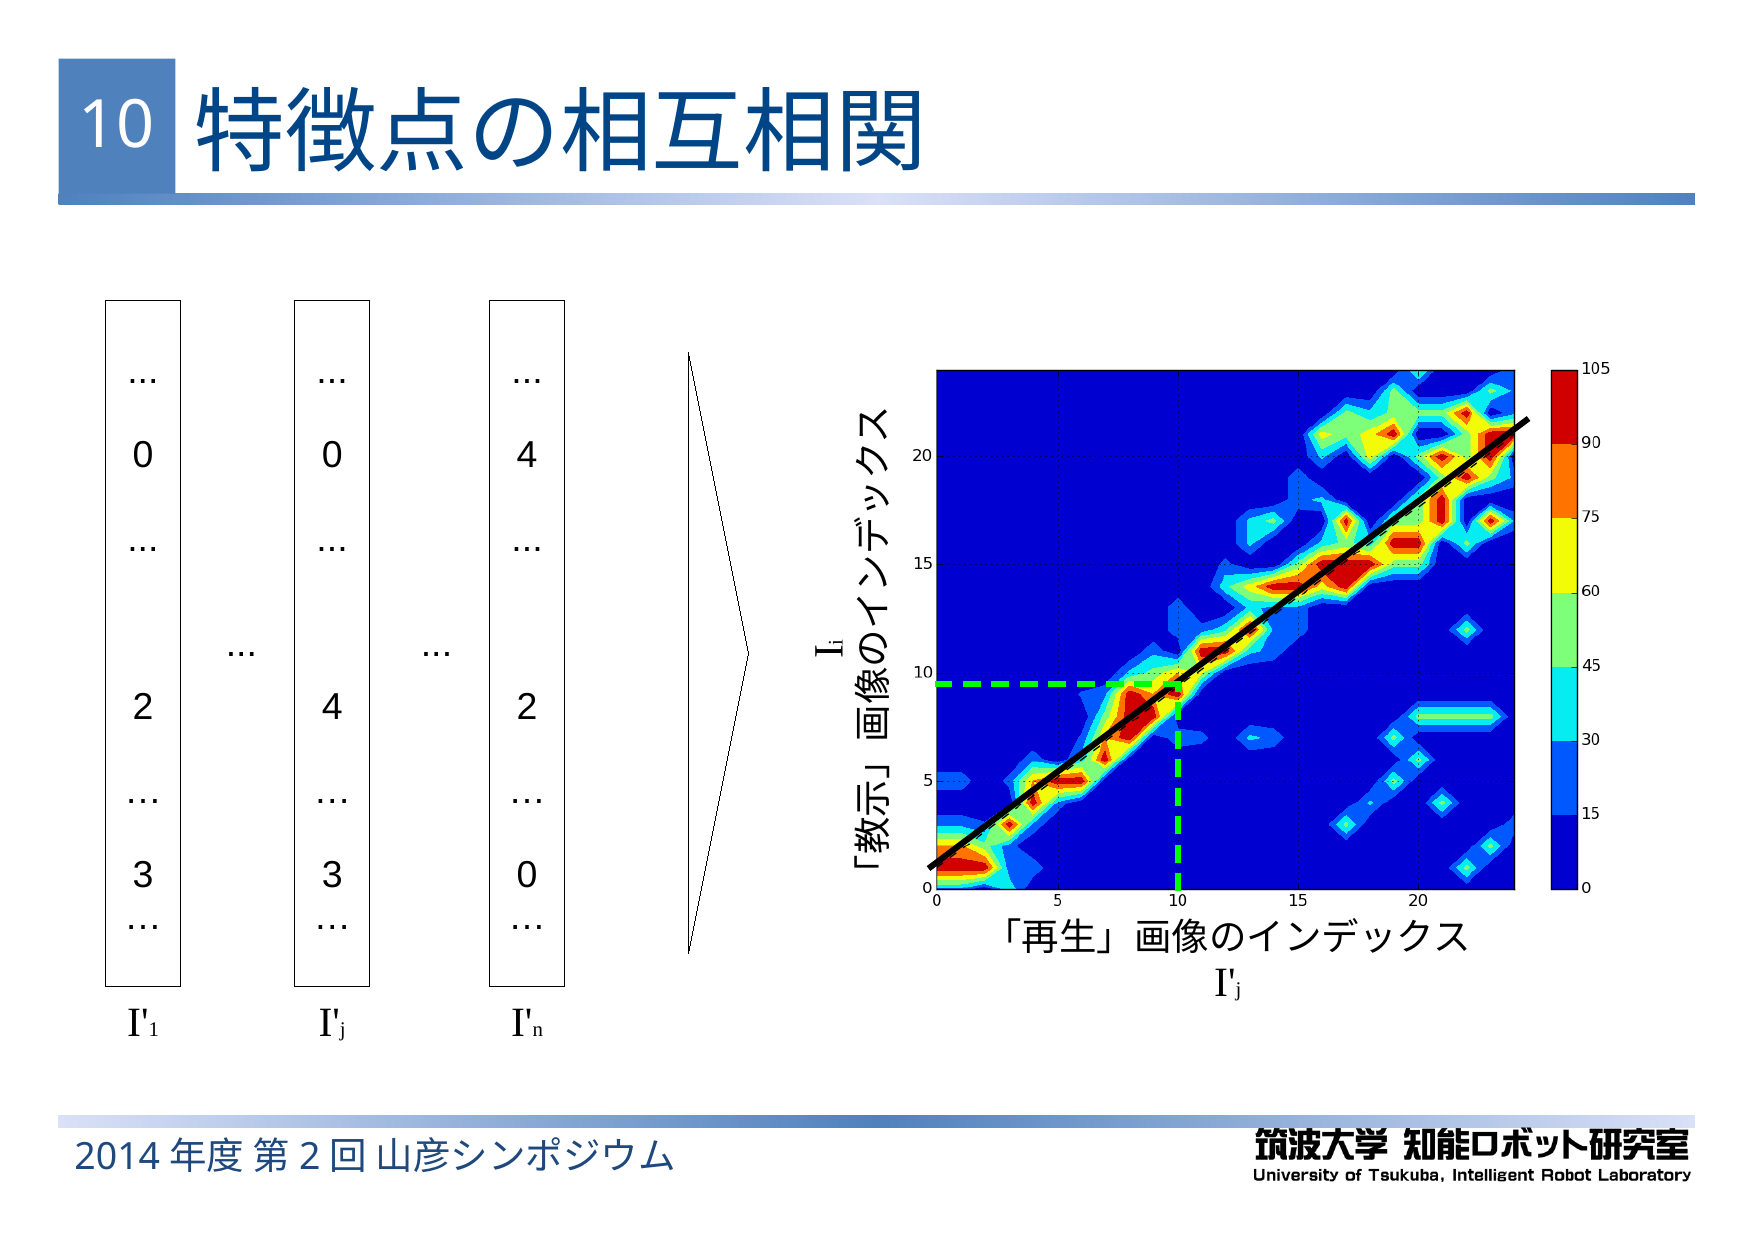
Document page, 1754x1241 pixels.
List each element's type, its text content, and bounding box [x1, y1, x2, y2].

text_box ... 4 ... 2 … 0 … [489, 300, 565, 987]
text_box I'j [303, 991, 361, 1054]
text_box ... 0 ... 4 … 3 … [294, 300, 370, 987]
picture [1252, 1127, 1691, 1182]
text_box ... [211, 614, 273, 672]
picture [895, 343, 1676, 929]
text_box I'n [496, 991, 558, 1054]
text_box 「再生」画像のインデックス I'j [969, 907, 1487, 1014]
text_box Ii 「教示」画像のインデックス [797, 390, 904, 908]
title 特徴点の相互相関 [193, 61, 1651, 205]
text_box ... 0 ... 2 … 3 … [105, 300, 181, 987]
text_box ... [406, 614, 468, 672]
text_box I'1 [112, 991, 174, 1054]
